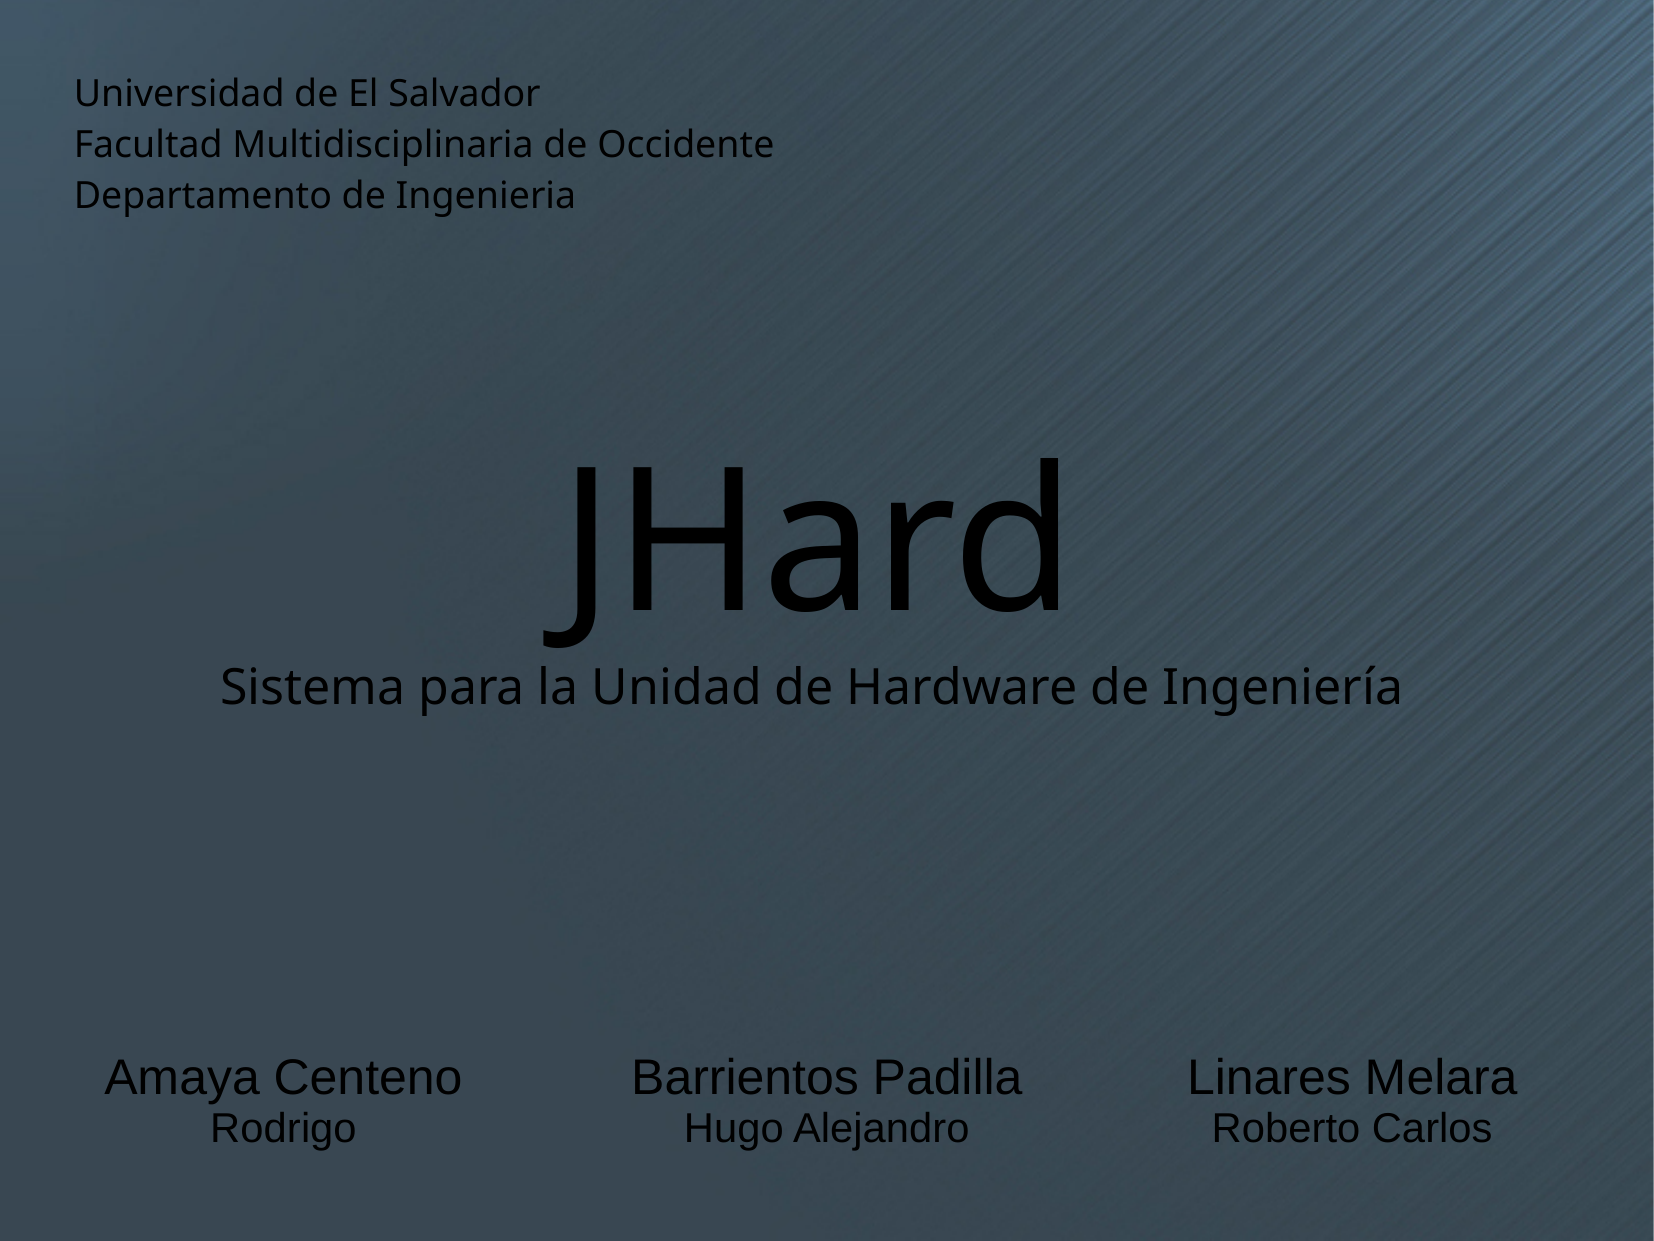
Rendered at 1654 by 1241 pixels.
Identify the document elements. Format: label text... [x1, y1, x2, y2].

text_box Universidad de El Salvador Facultad Multidisciplinaria de Occidente Departamento de Ingenieria [59, 59, 1565, 212]
text_box Barrientos Padilla Hugo Alejandro [561, 1041, 1093, 1159]
title JHard [360, 404, 1276, 643]
text_box Amaya Centeno Rodrigo [17, 1041, 550, 1159]
picture [0, 0, 1654, 1241]
text_box Sistema para la Unidad de Hardware de Ingeniería [88, 643, 1536, 720]
text_box Linares Melara Roberto Carlos [1093, 1041, 1619, 1159]
